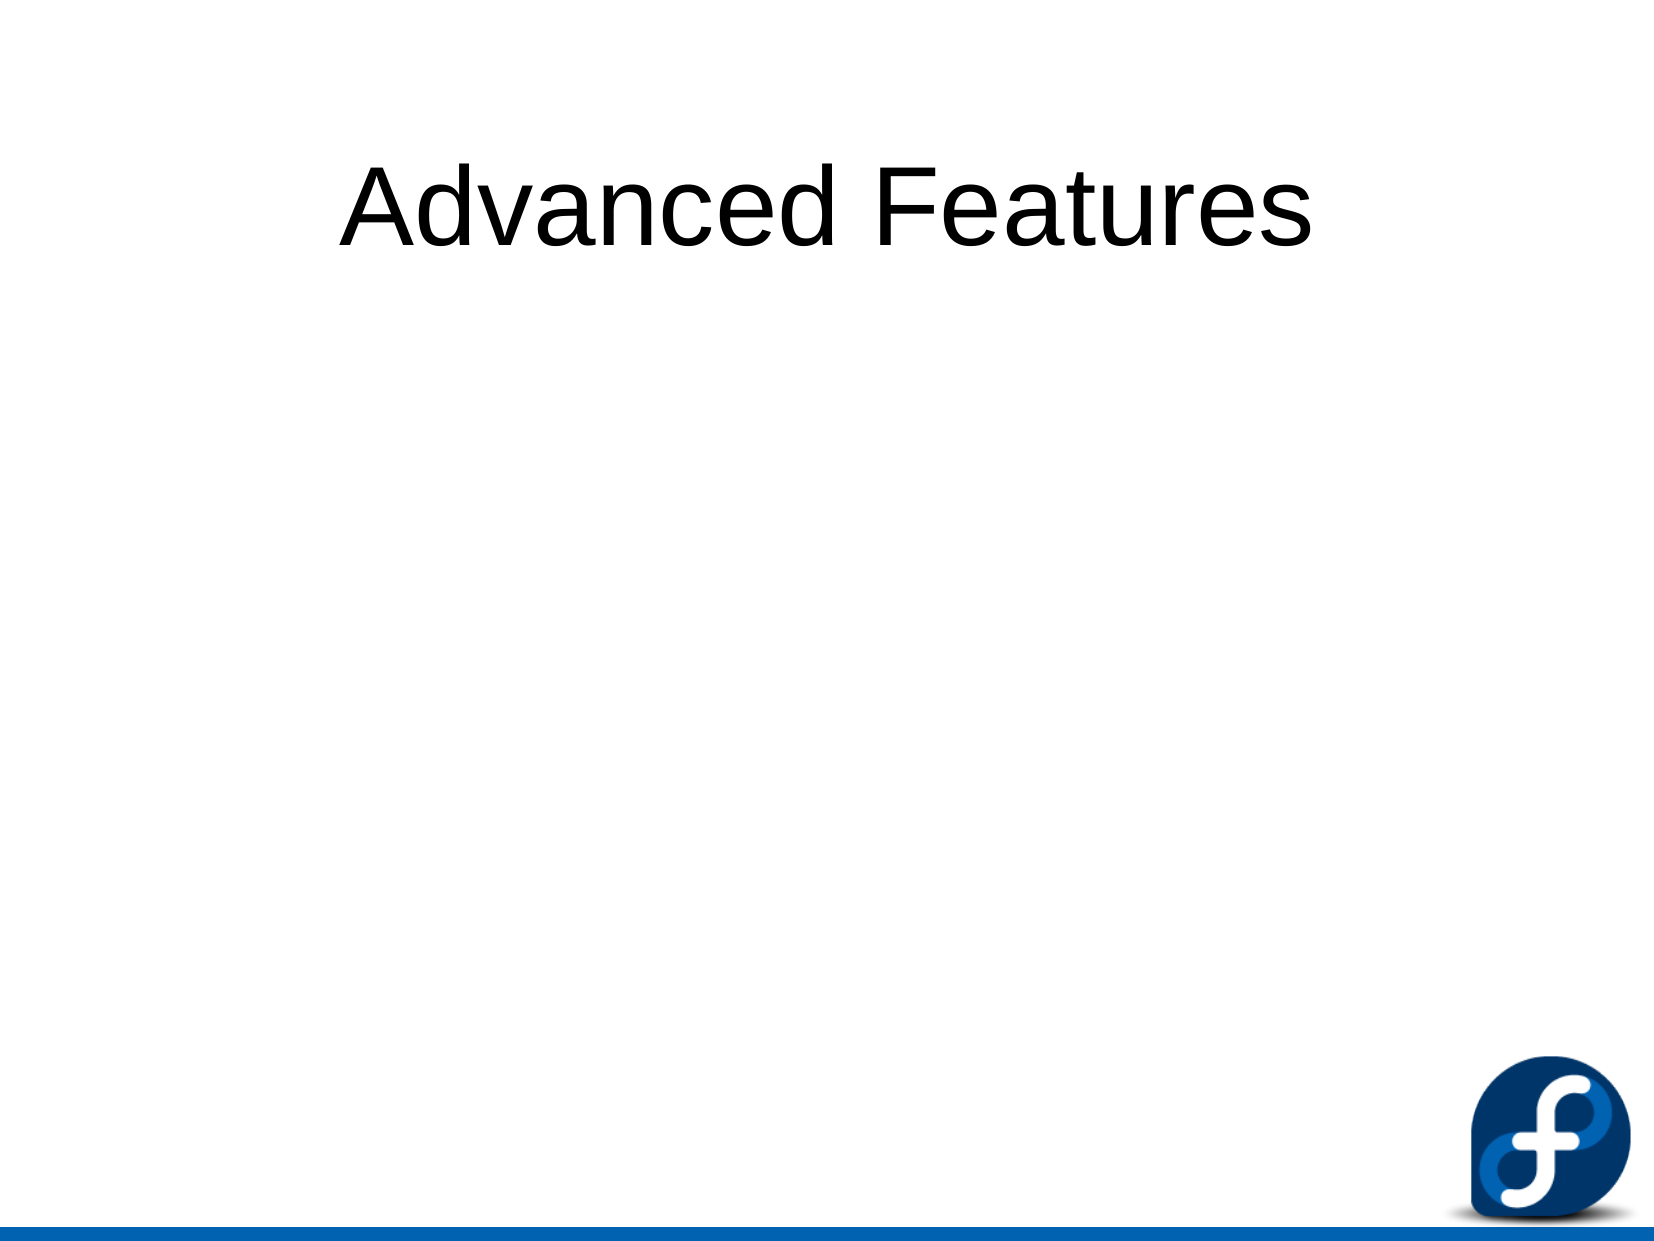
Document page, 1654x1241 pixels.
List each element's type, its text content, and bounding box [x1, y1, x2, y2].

picture [1438, 1055, 1645, 1229]
title Advanced Features [121, 102, 1534, 310]
